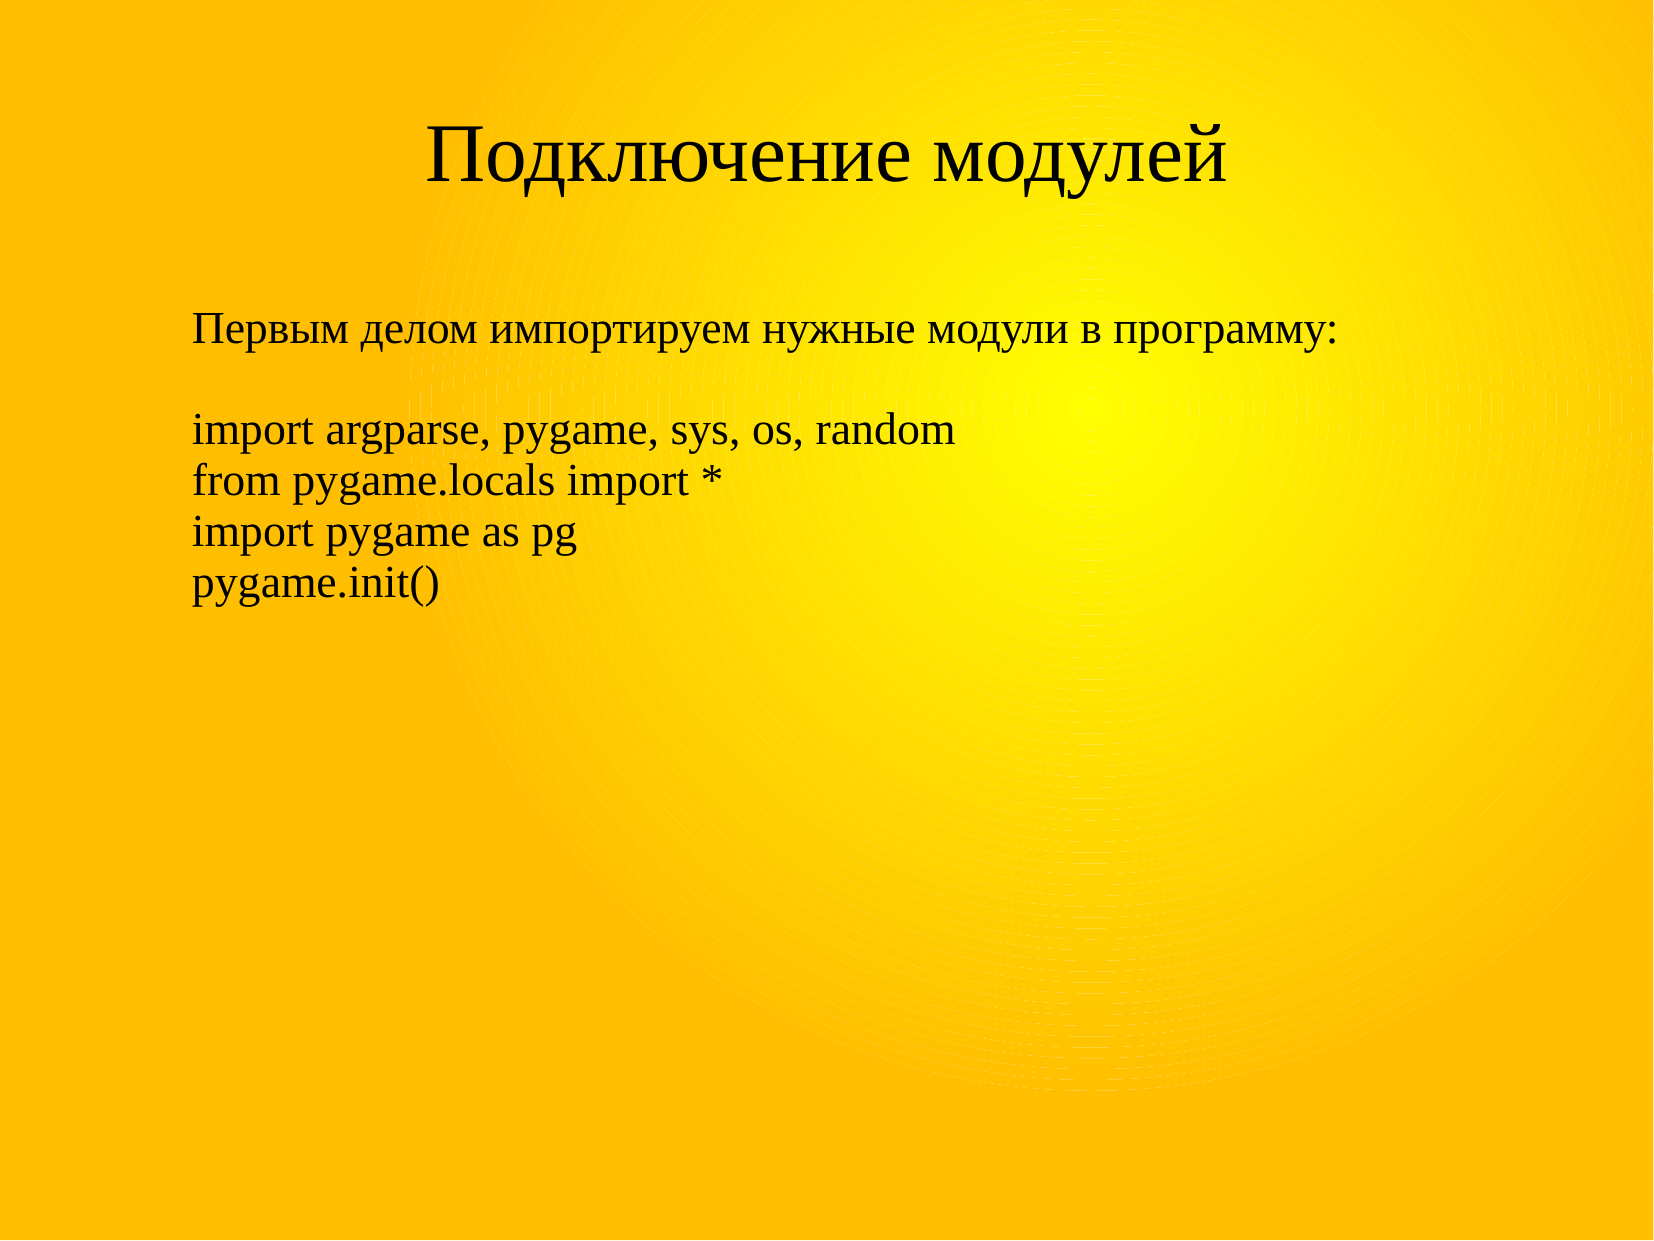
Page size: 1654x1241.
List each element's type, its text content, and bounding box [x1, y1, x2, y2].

title Подключение модулей [82, 49, 1571, 257]
text_box Первым делом импортируем нужные модули в программу: import argparse, pygame, sys, os, random from pygame.locals import * import pygame as pg pygame.init() [177, 295, 1447, 773]
